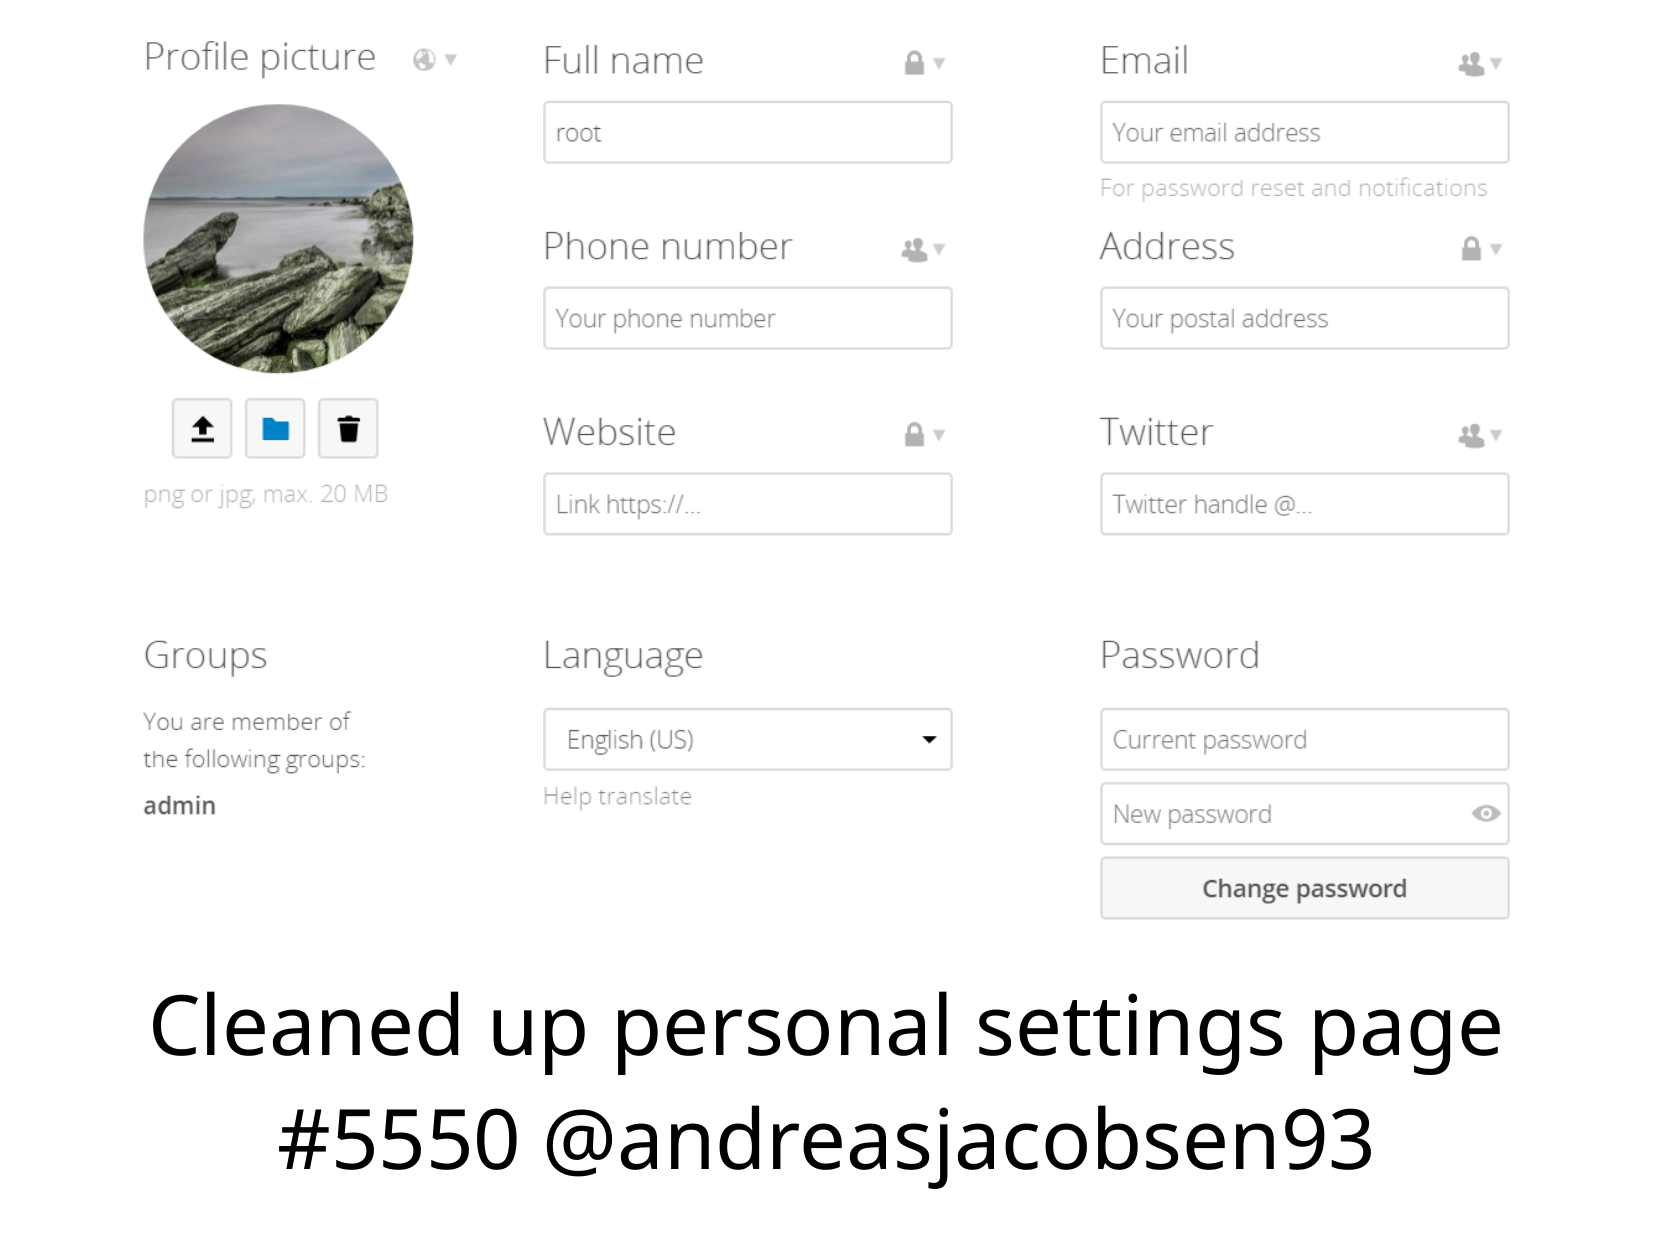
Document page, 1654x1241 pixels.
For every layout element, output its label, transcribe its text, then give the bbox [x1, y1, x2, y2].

picture [120, 14, 1541, 968]
title Cleaned up personal settings page #5550 @andreasjacobsen93 [82, 967, 1572, 1194]
